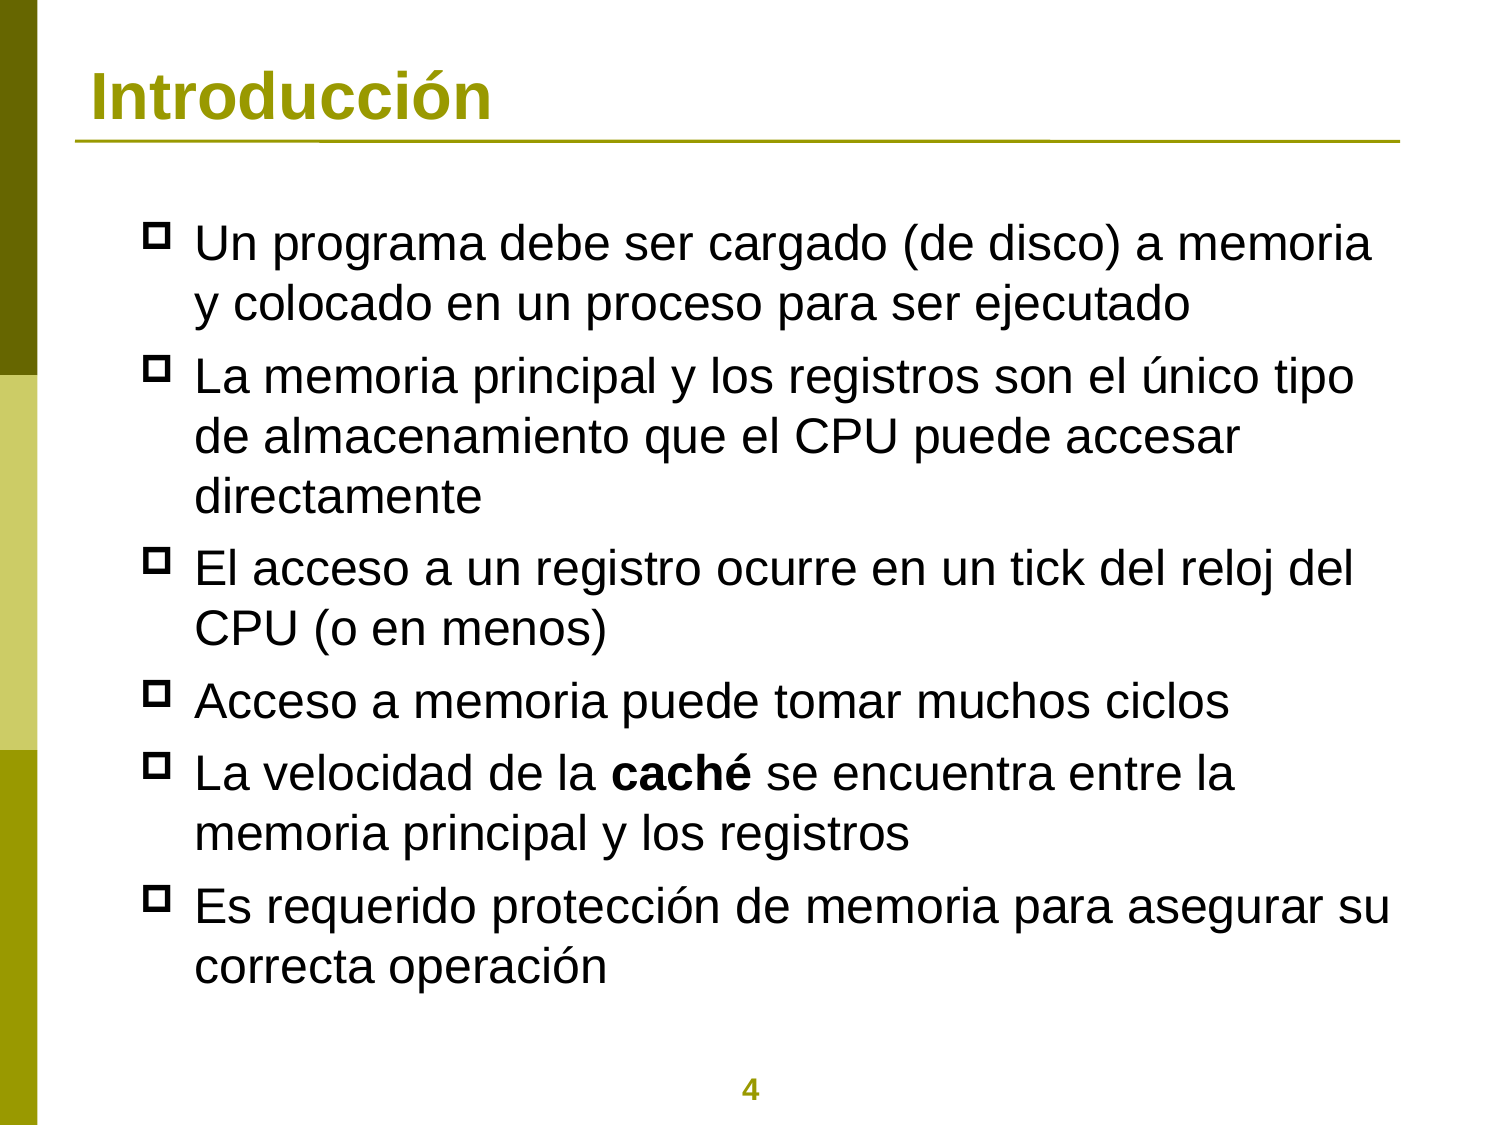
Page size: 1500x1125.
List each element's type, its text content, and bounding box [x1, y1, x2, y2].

text_box Un programa debe ser cargado (de disco) a memoria y colocado en un proceso para ser ejecutado La memoria principal y los registros son el único tipo de almacenamiento que el CPU puede accesar directamente El acceso a un registro ocurre en un tick del reloj del CPU (o en menos) Acceso a memoria puede tomar muchos ciclos La velocidad de la caché se encuentra entre la memoria principal y los registros Es requerido protección de memoria para asegurar su correcta operación [124, 203, 1419, 1029]
text_box Introducción [75, 45, 1284, 141]
